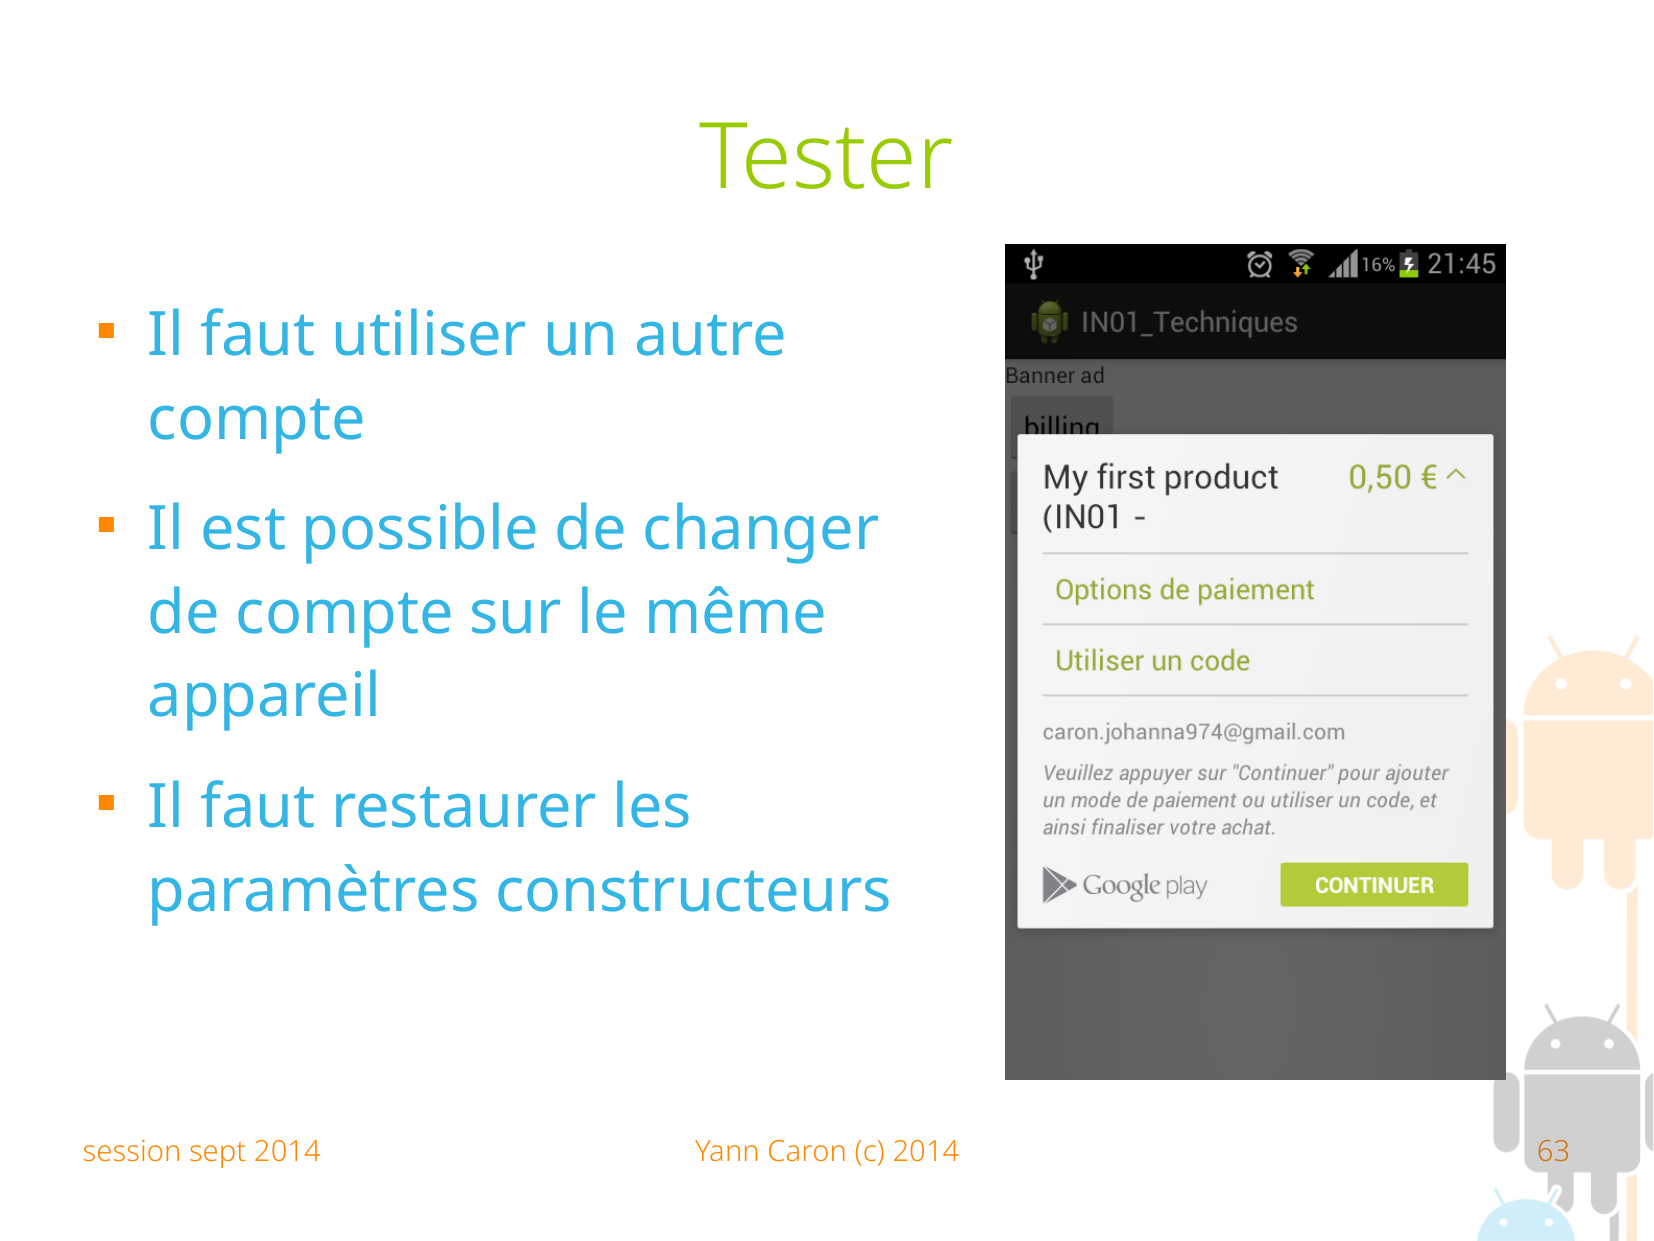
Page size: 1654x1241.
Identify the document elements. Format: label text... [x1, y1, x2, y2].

list Il faut utiliser un autre compte Il est possible de changer de compte sur le même appareil Il faut restaurer les paramètres constructeurs [82, 290, 901, 1010]
picture [240, 244, 1654, 1241]
title Tester [82, 49, 1571, 257]
